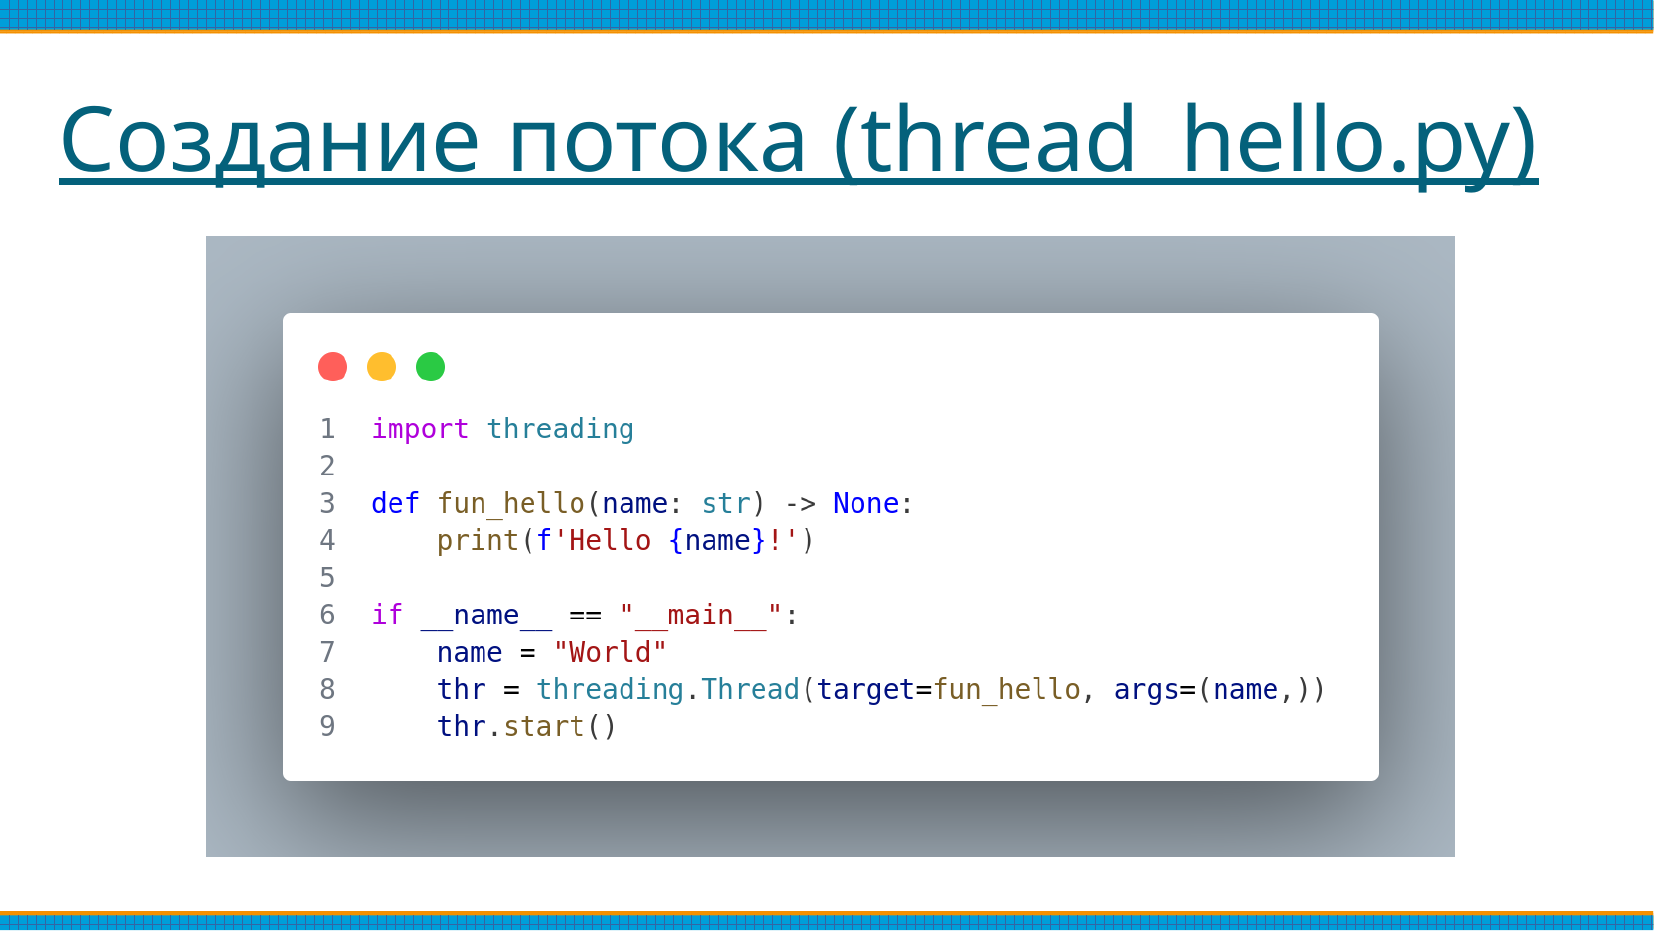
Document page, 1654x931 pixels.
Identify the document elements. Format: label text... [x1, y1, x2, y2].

title Создание потока (thread_hello.py) [59, 59, 1548, 215]
picture [206, 236, 1455, 857]
